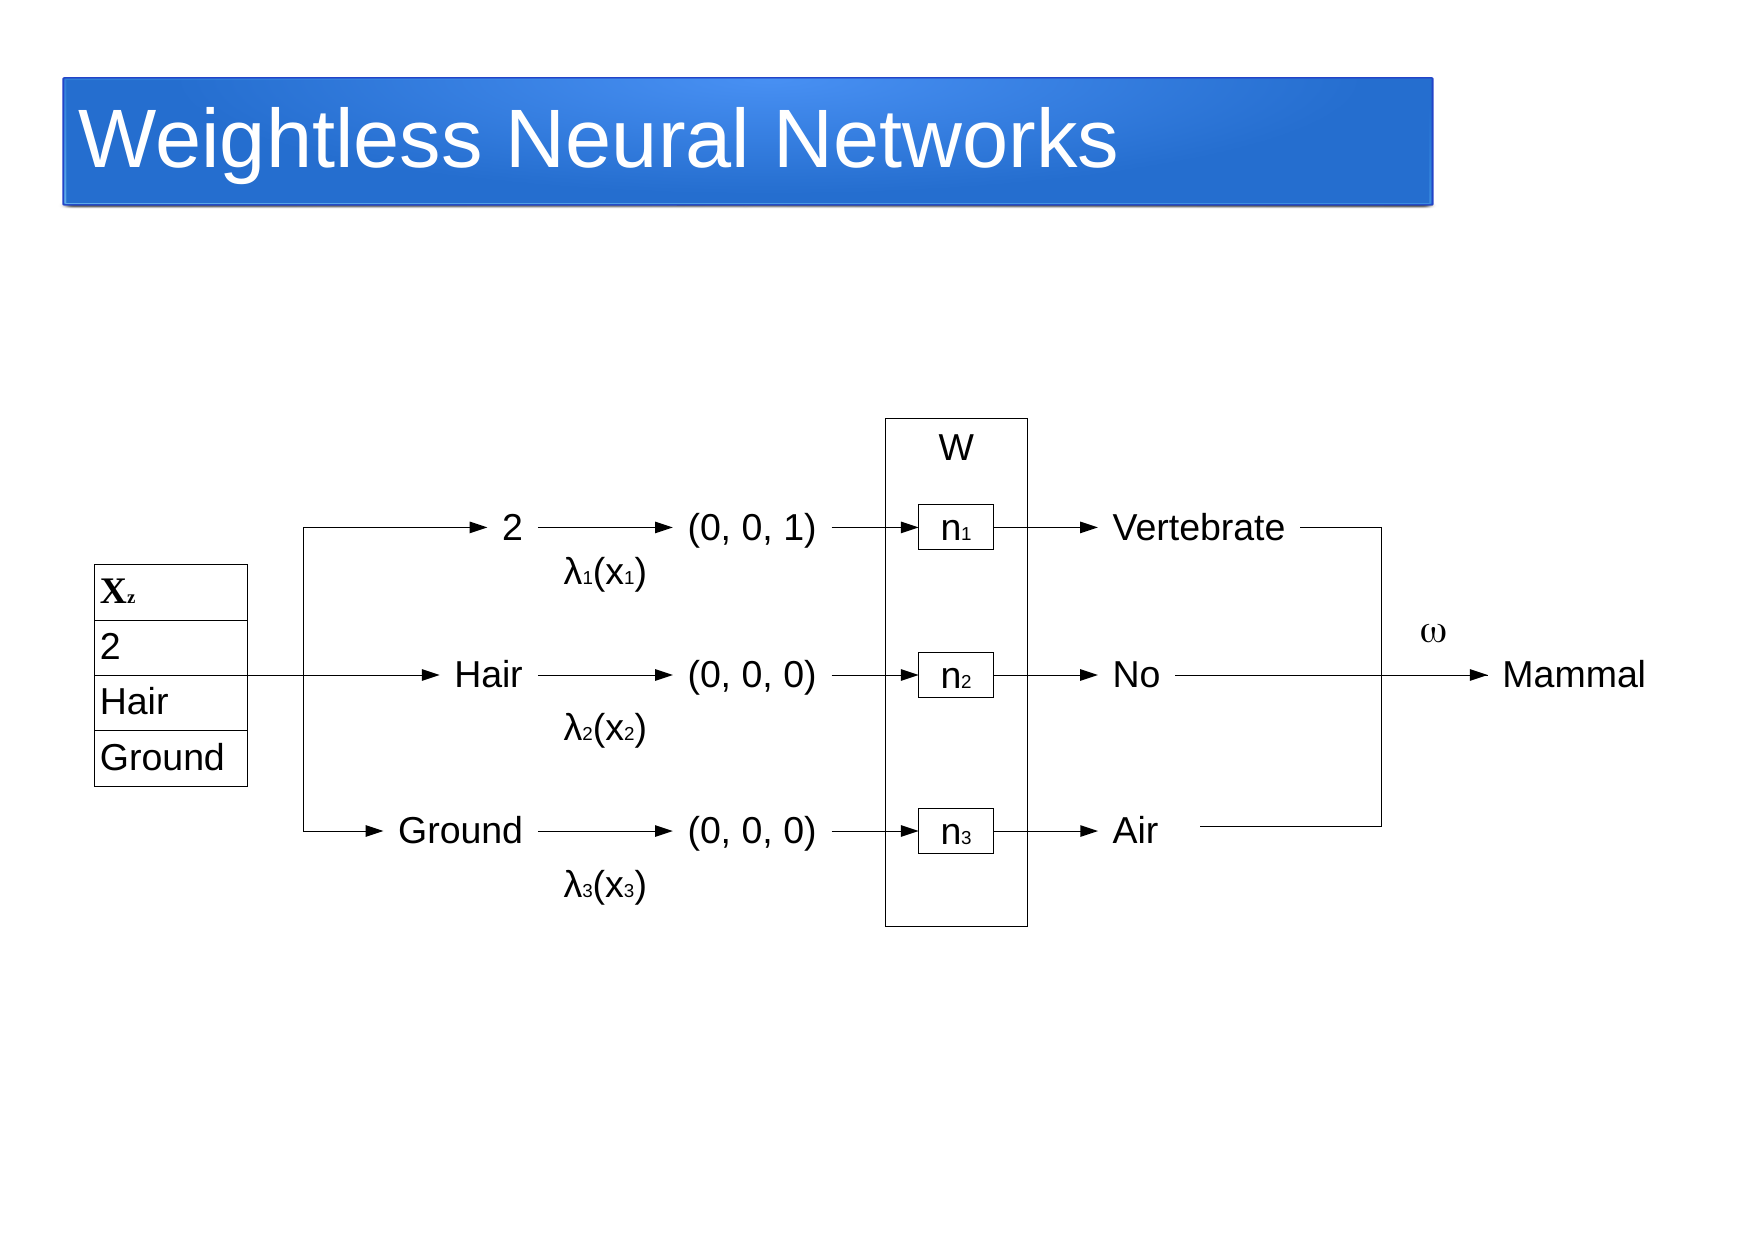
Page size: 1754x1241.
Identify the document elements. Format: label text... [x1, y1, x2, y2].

text_box (0, 0, 1) [672, 499, 832, 556]
table_header Xz [95, 565, 247, 620]
text_box No [1097, 646, 1176, 704]
picture [58, 77, 1439, 209]
text_box (0, 0, 0) [672, 646, 832, 704]
title Weightless Neural Networks [78, 80, 1429, 198]
text_box Vertebrate [1097, 499, 1301, 556]
text_box 2 [487, 499, 538, 556]
text_box W [885, 418, 1028, 927]
text_box Hair [439, 646, 538, 704]
table_cell Ground [95, 731, 247, 786]
text_box λ2(x2) [548, 699, 663, 757]
text_box Mammal [1487, 646, 1661, 704]
text_box (0, 0, 0) [672, 802, 832, 860]
text_box λ3(x3) [548, 855, 662, 913]
text_box λ1(x1) [548, 542, 663, 600]
table_cell Hair [95, 676, 247, 730]
text_box Air [1098, 802, 1174, 860]
text_box w [1404, 607, 1462, 675]
table_cell 2 [95, 621, 247, 675]
text_box Ground [383, 802, 538, 860]
